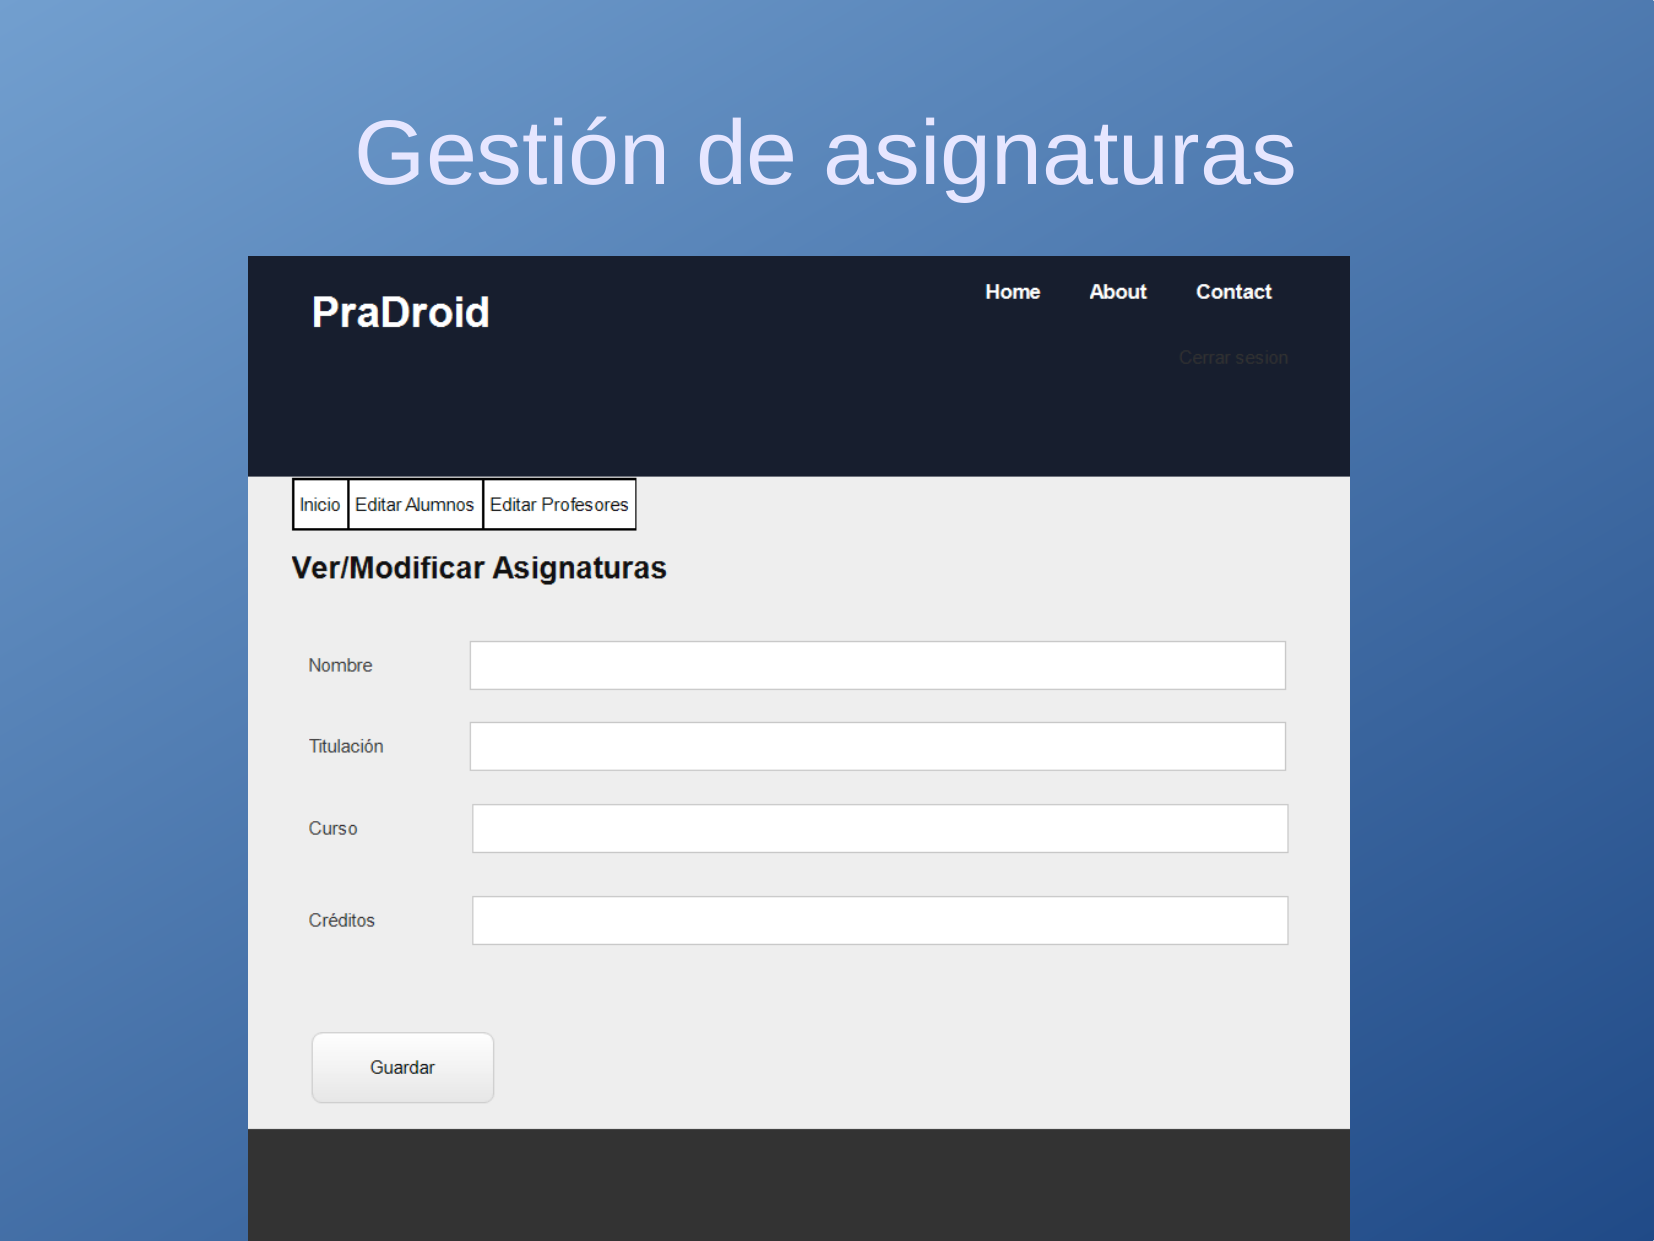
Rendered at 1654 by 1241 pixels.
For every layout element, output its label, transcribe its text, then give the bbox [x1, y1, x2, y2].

picture [248, 256, 1350, 1241]
title Gestión de asignaturas [82, 49, 1571, 257]
